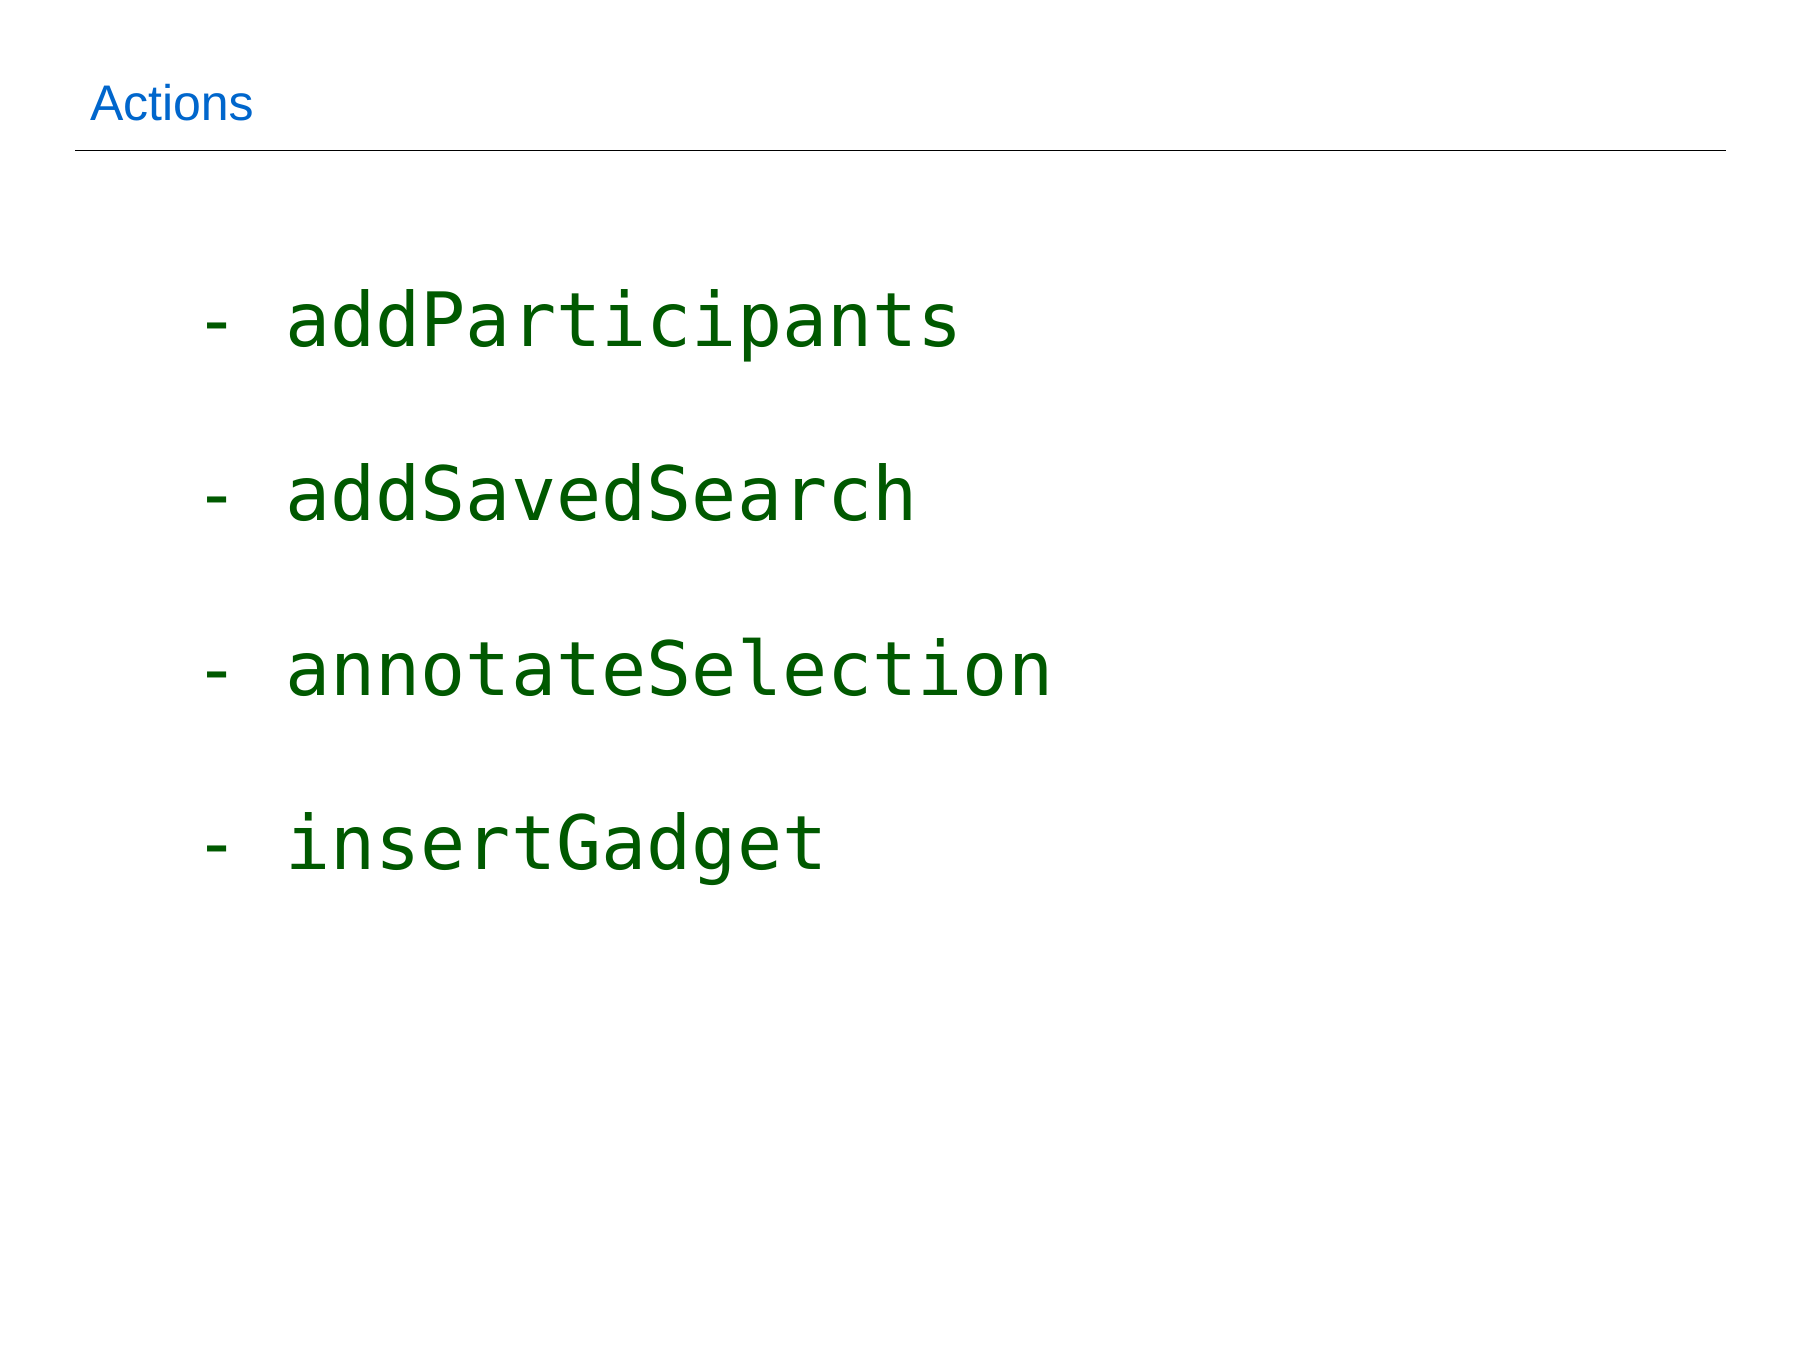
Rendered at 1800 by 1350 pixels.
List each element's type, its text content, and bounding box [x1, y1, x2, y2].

text_box - addParticipants - addSavedSearch - annotateSelection - insertGadget [179, 269, 1800, 1081]
title Actions [90, 61, 1710, 151]
